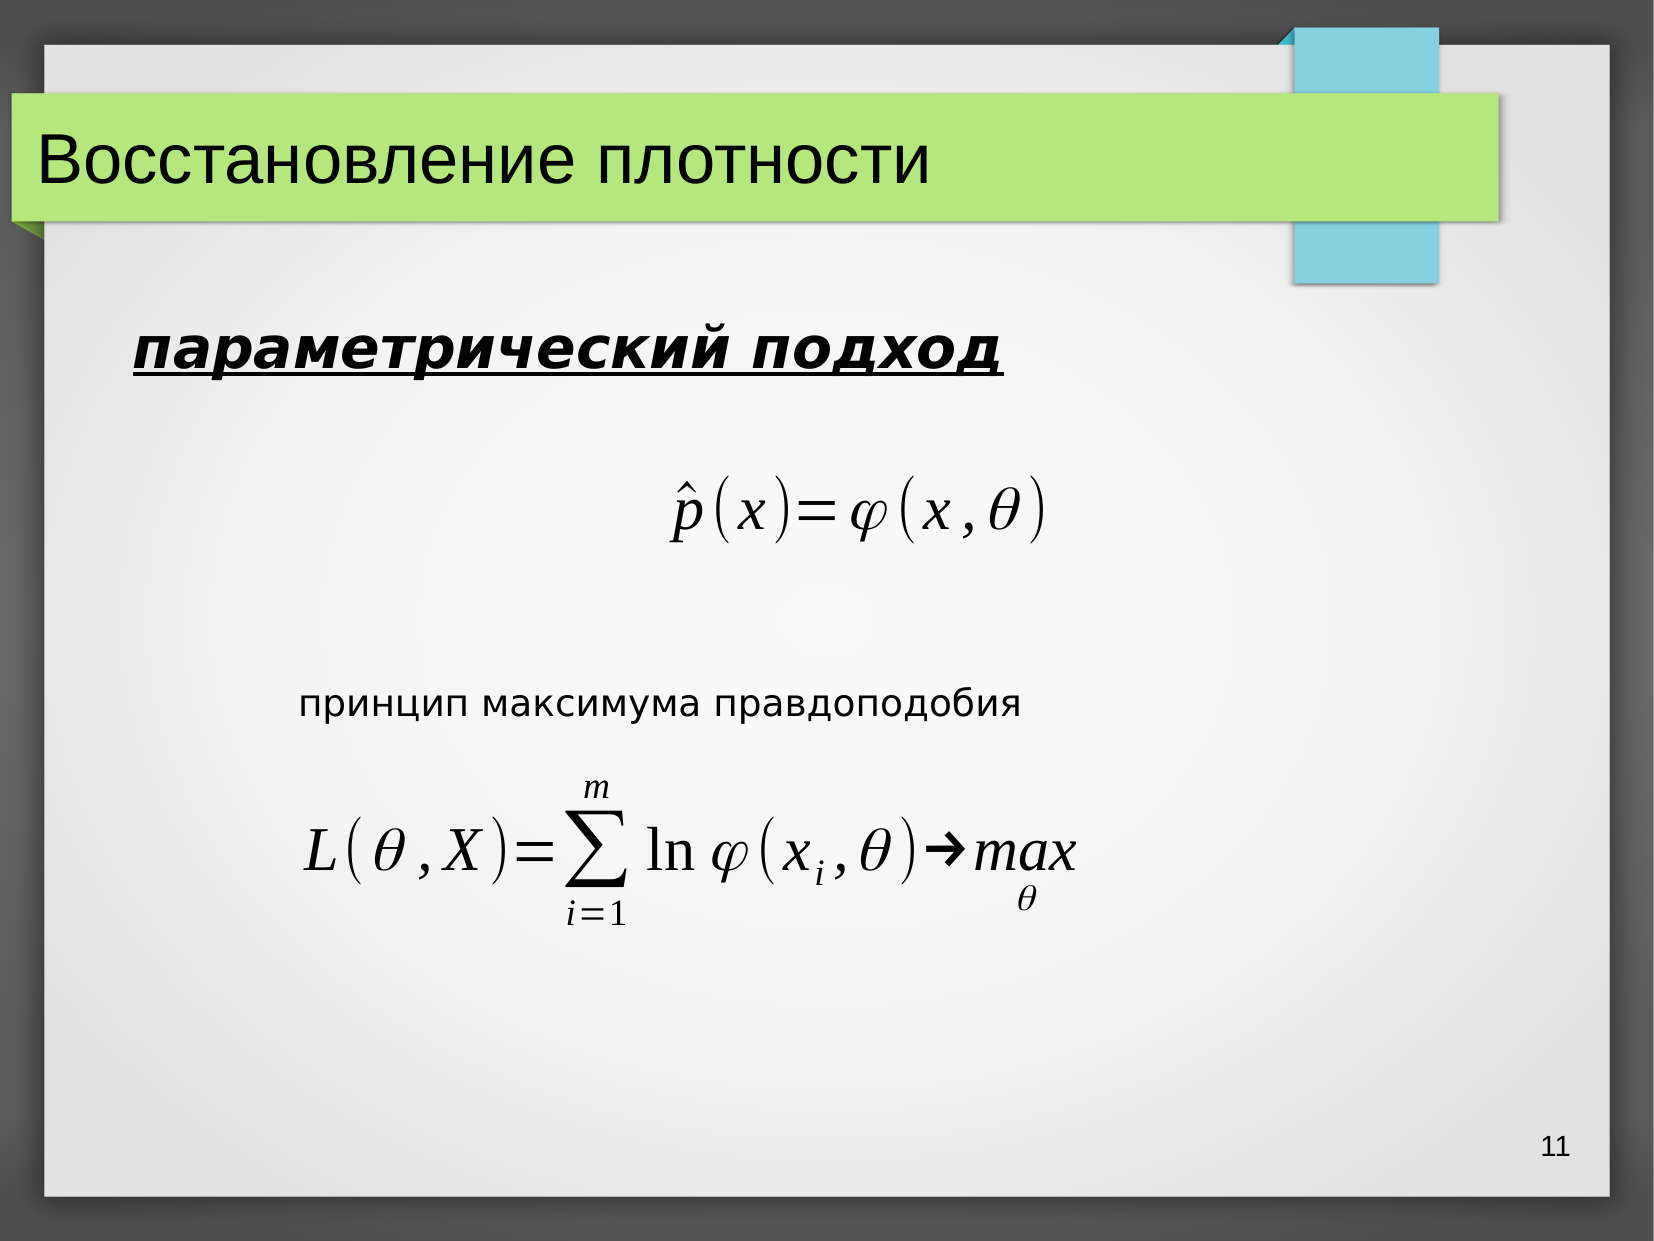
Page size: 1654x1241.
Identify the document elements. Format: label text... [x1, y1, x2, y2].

chart [661, 472, 1055, 548]
text_box параметрический подход [118, 307, 1052, 390]
chart [295, 764, 1087, 934]
picture [0, 0, 1654, 1241]
text_box принцип максимума правдоподобия [283, 673, 1099, 733]
title Восстановление плотности [35, 118, 1489, 200]
